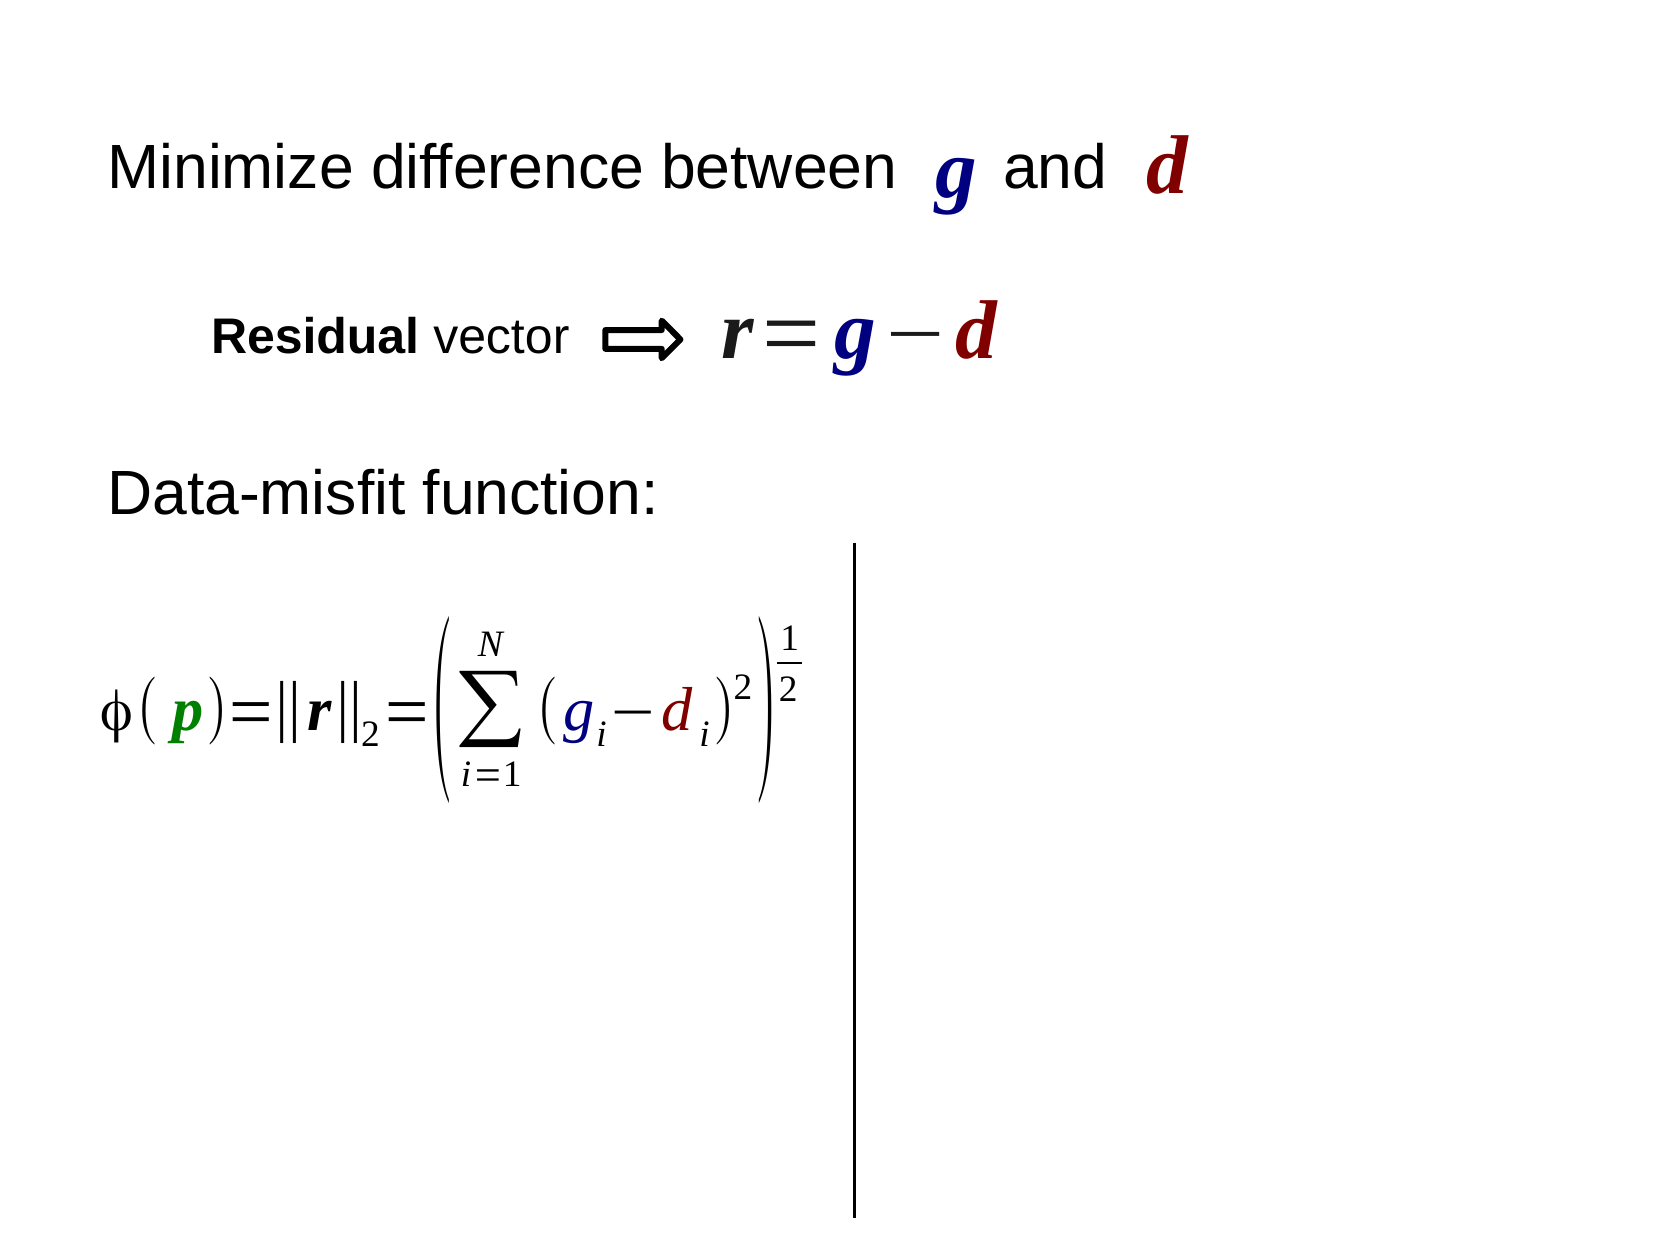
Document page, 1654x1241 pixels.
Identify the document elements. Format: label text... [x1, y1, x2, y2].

text_box Residual vector [196, 301, 584, 381]
text_box and [988, 125, 1123, 218]
chart [1133, 111, 1194, 220]
chart [92, 612, 809, 806]
text_box Minimize difference between [92, 125, 915, 218]
text_box Data-misfit function: [92, 450, 676, 612]
chart [920, 117, 983, 226]
chart [708, 277, 1004, 385]
